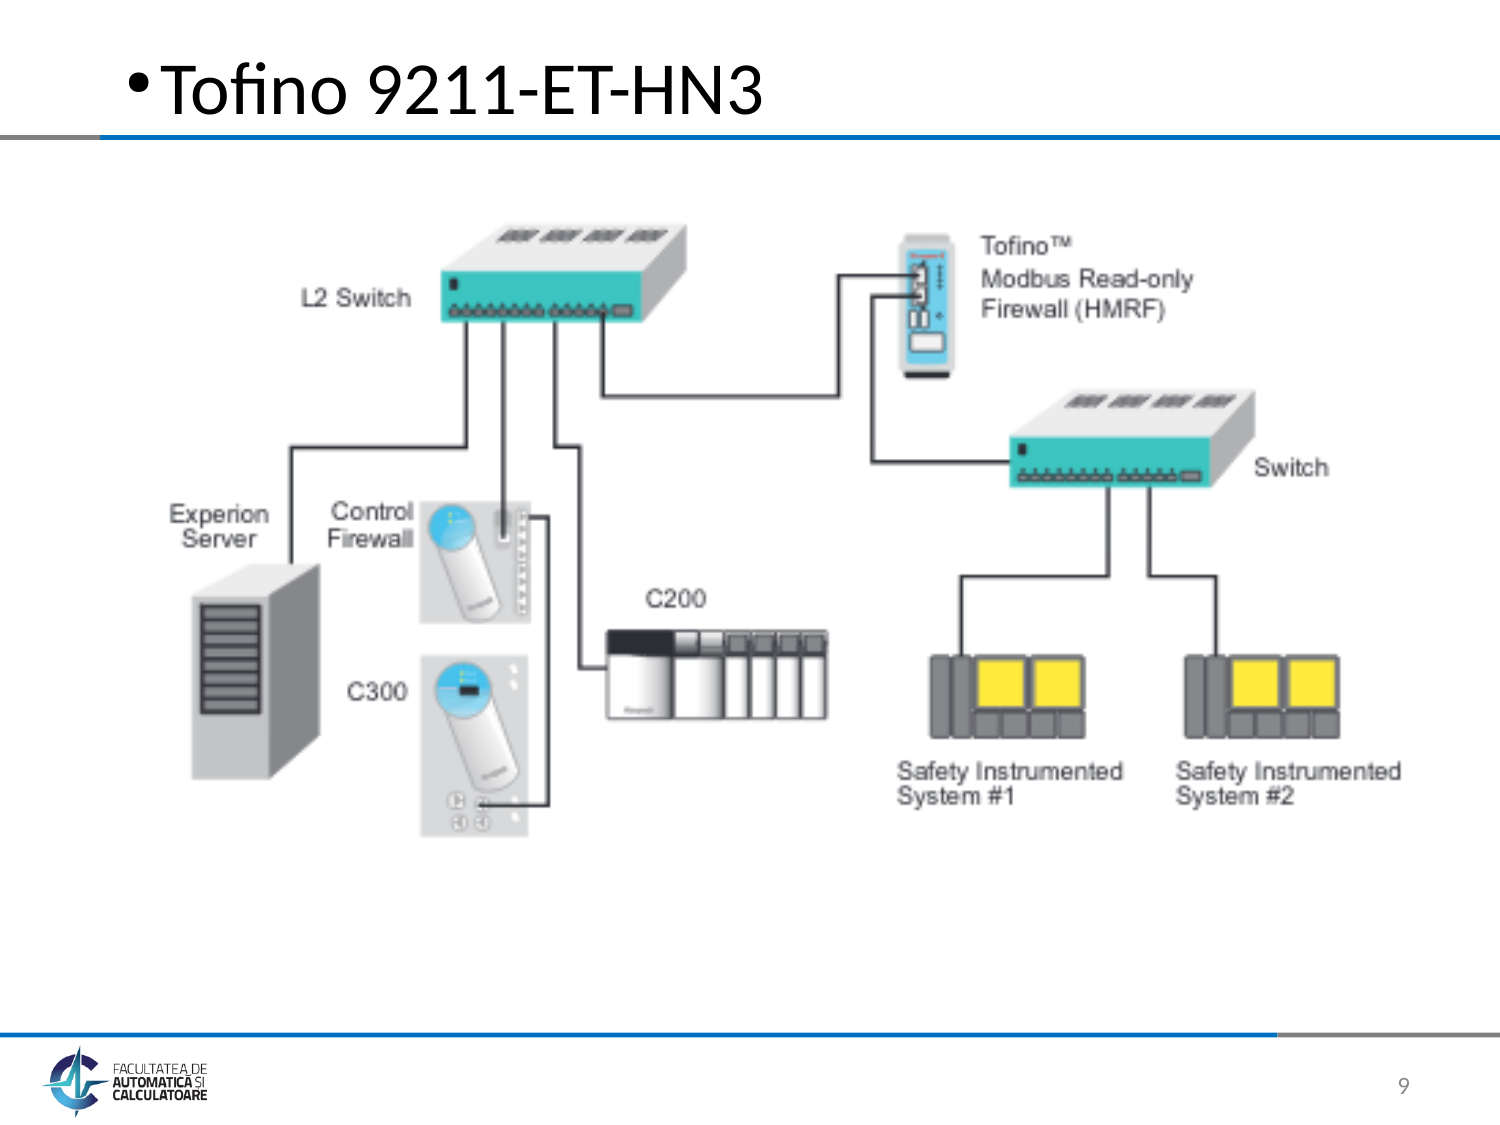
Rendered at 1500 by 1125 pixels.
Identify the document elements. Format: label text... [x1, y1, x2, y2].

title Tofino 9211-ET-HN3 [75, 30, 1425, 138]
picture [41, 1045, 207, 1118]
picture [48, 179, 1486, 882]
